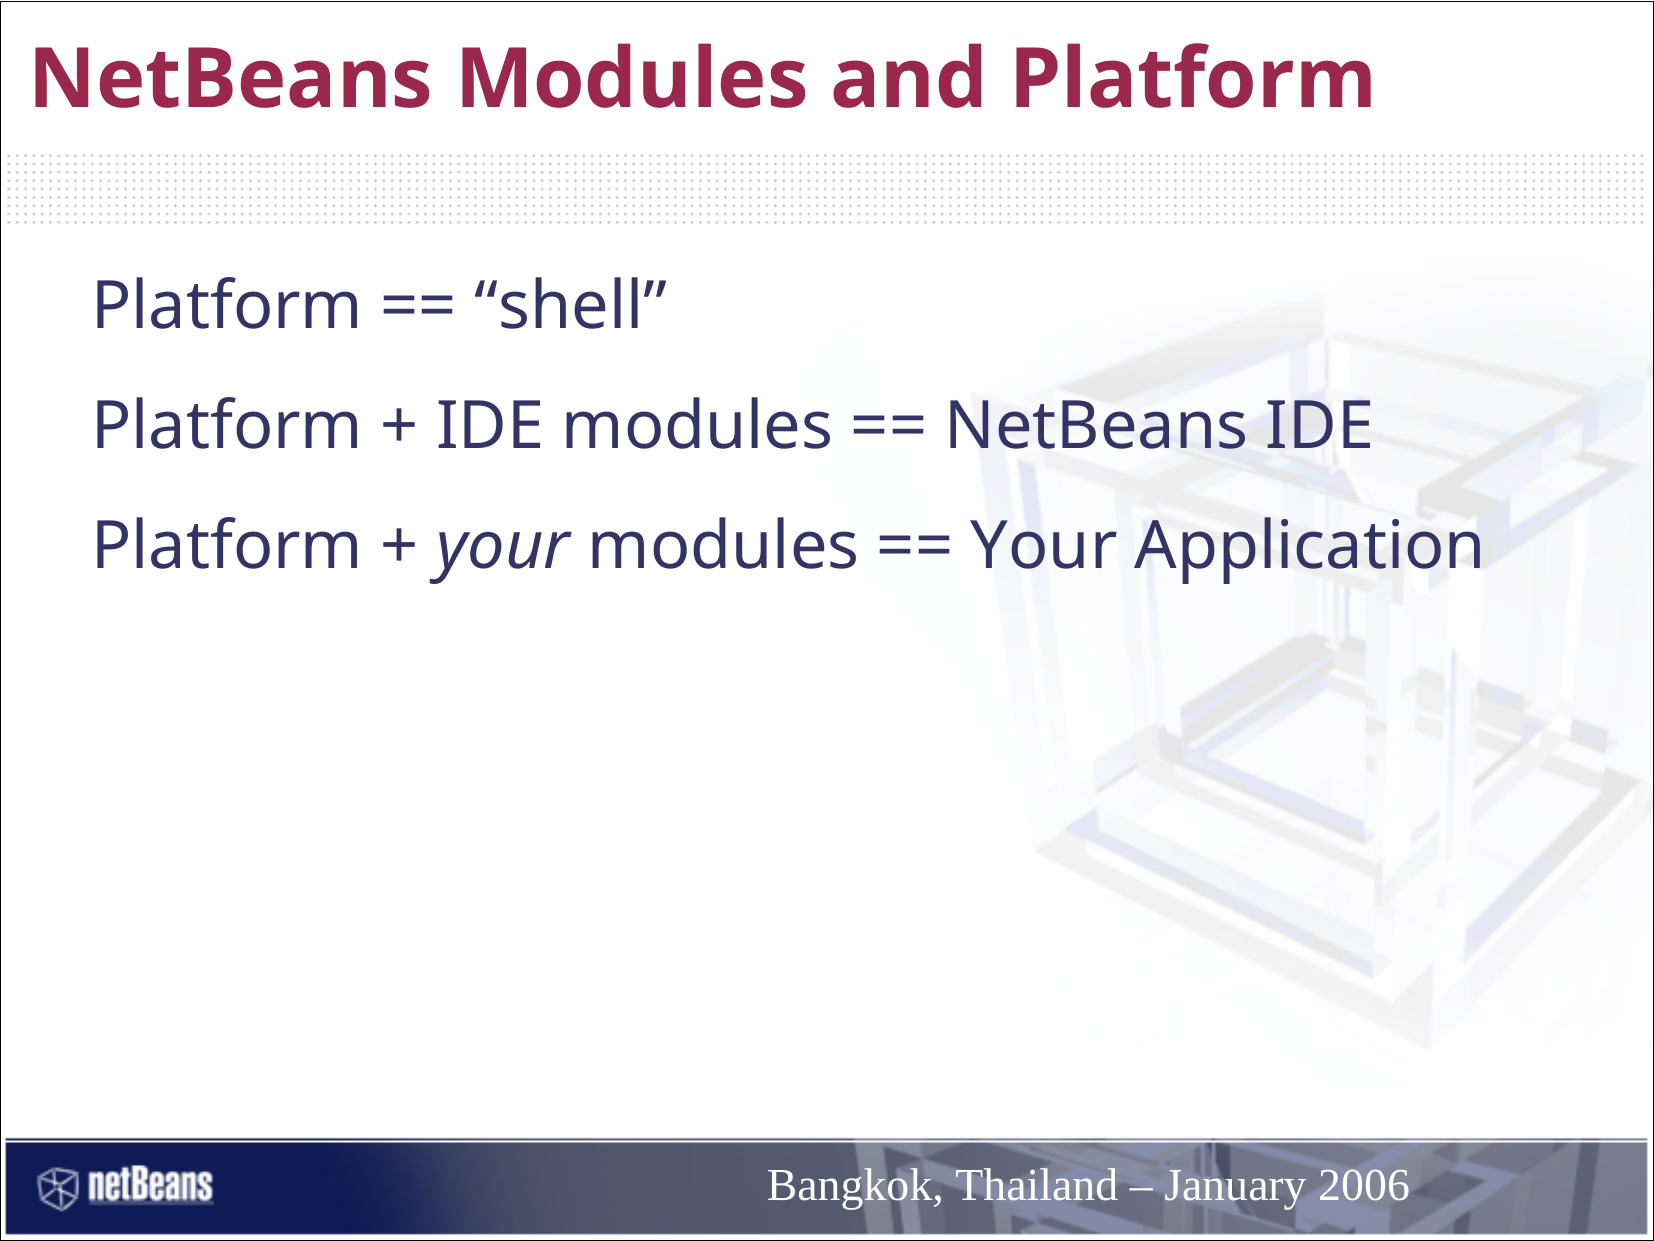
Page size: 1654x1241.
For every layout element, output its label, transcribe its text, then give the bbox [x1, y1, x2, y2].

title NetBeans Modules and Platform [28, 0, 1619, 152]
picture [1, 2, 1653, 1240]
list Platform == “shell” Platform + IDE modules == NetBeans IDE Platform + your modules == Your Application [73, 257, 1574, 1127]
